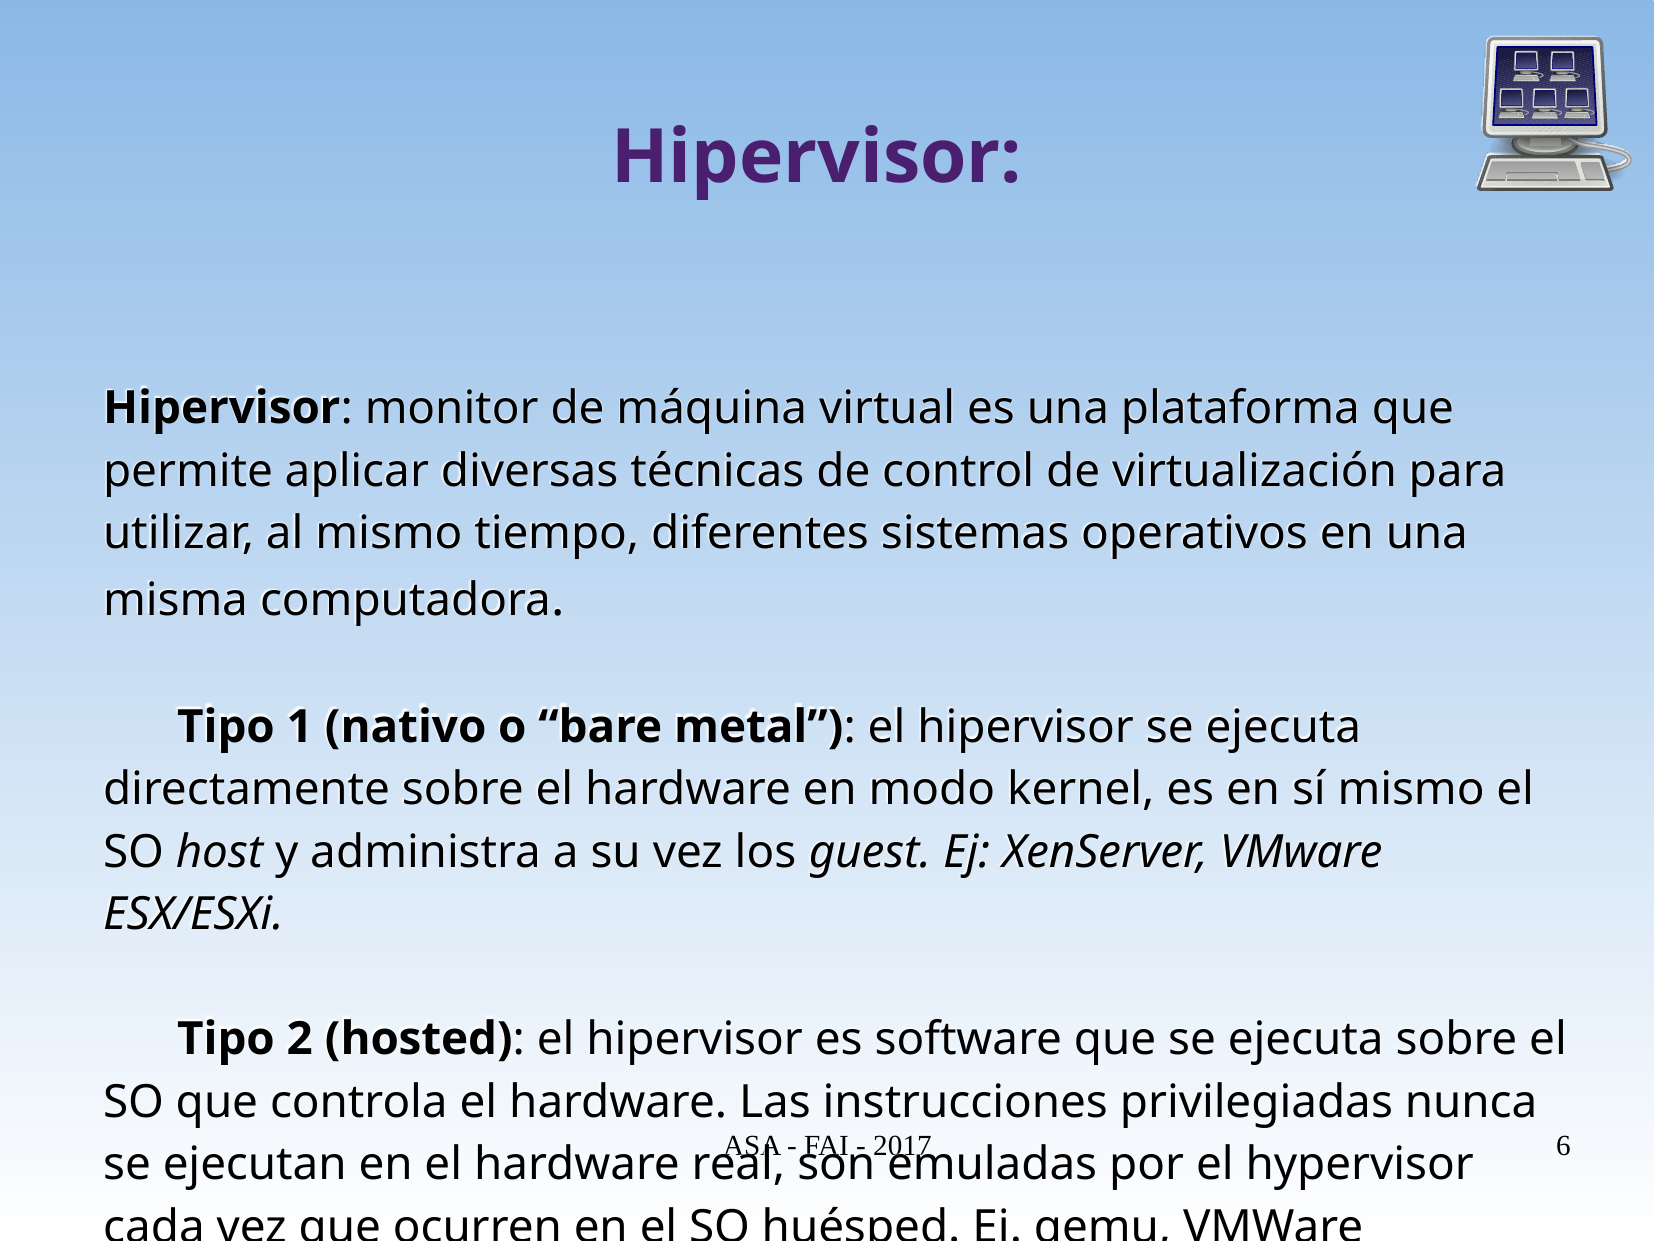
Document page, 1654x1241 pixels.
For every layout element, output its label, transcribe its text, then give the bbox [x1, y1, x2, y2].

text_box Hipervisor: monitor de máquina virtual es una plataforma que permite aplicar diversas técnicas de control de virtualización para utilizar, al mismo tiempo, diferentes sistemas operativos en una misma computadora. Tipo 1 (nativo o “bare metal”): el hipervisor se ejecuta directamente sobre el hardware en modo kernel, es en sí mismo el SO host y administra a su vez los guest. Ej: XenServer, VMware ESX/ESXi. Tipo 2 (hosted): el hipervisor es software que se ejecuta sobre el SO que controla el hardware. Las instrucciones privilegiadas nunca se ejecutan en el hardware real, son emuladas por el hypervisor cada vez que ocurren en el SO huésped. Ej. qemu, VMWare Workstation, VirtualBox, KVM. [88, 298, 1585, 1099]
picture [1473, 33, 1636, 195]
title Hipervisor: [82, 49, 1571, 257]
